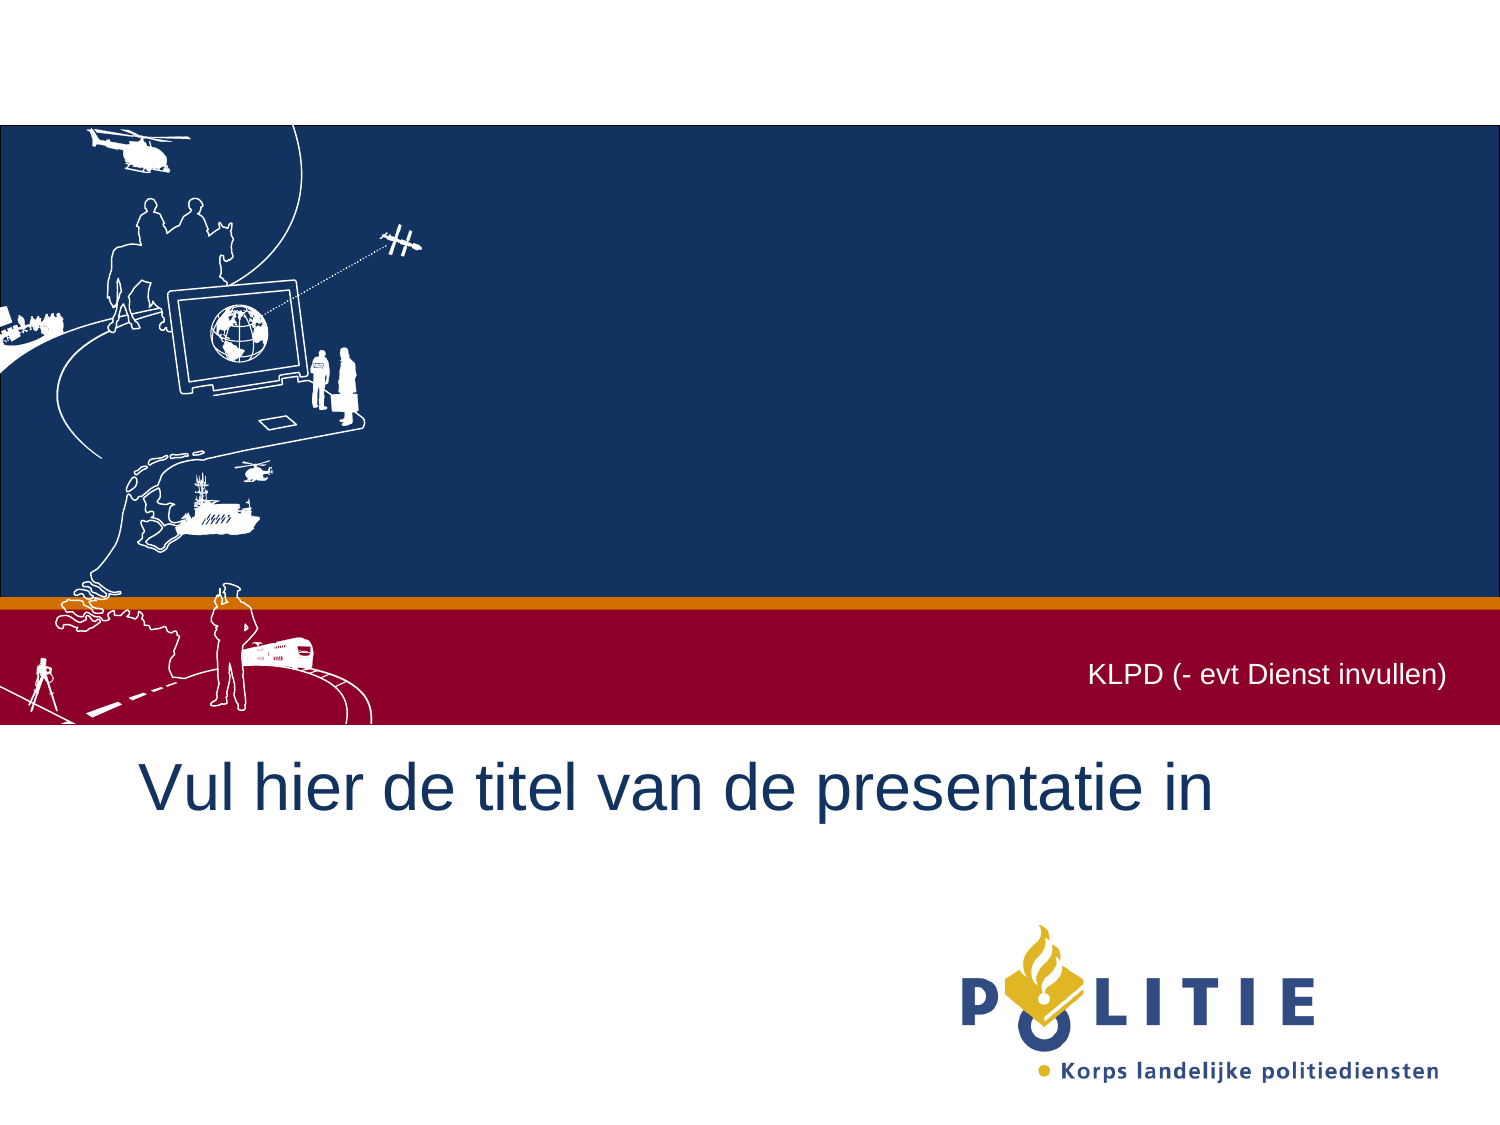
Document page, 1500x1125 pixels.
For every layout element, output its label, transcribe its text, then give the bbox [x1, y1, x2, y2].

title Vul hier de titel van de presentatie in [124, 737, 1350, 838]
picture [0, 117, 434, 724]
picture [962, 915, 1438, 1083]
text_box [434, 125, 1500, 610]
subtitle KLPD (- evt Dienst invullen) [434, 649, 1463, 699]
